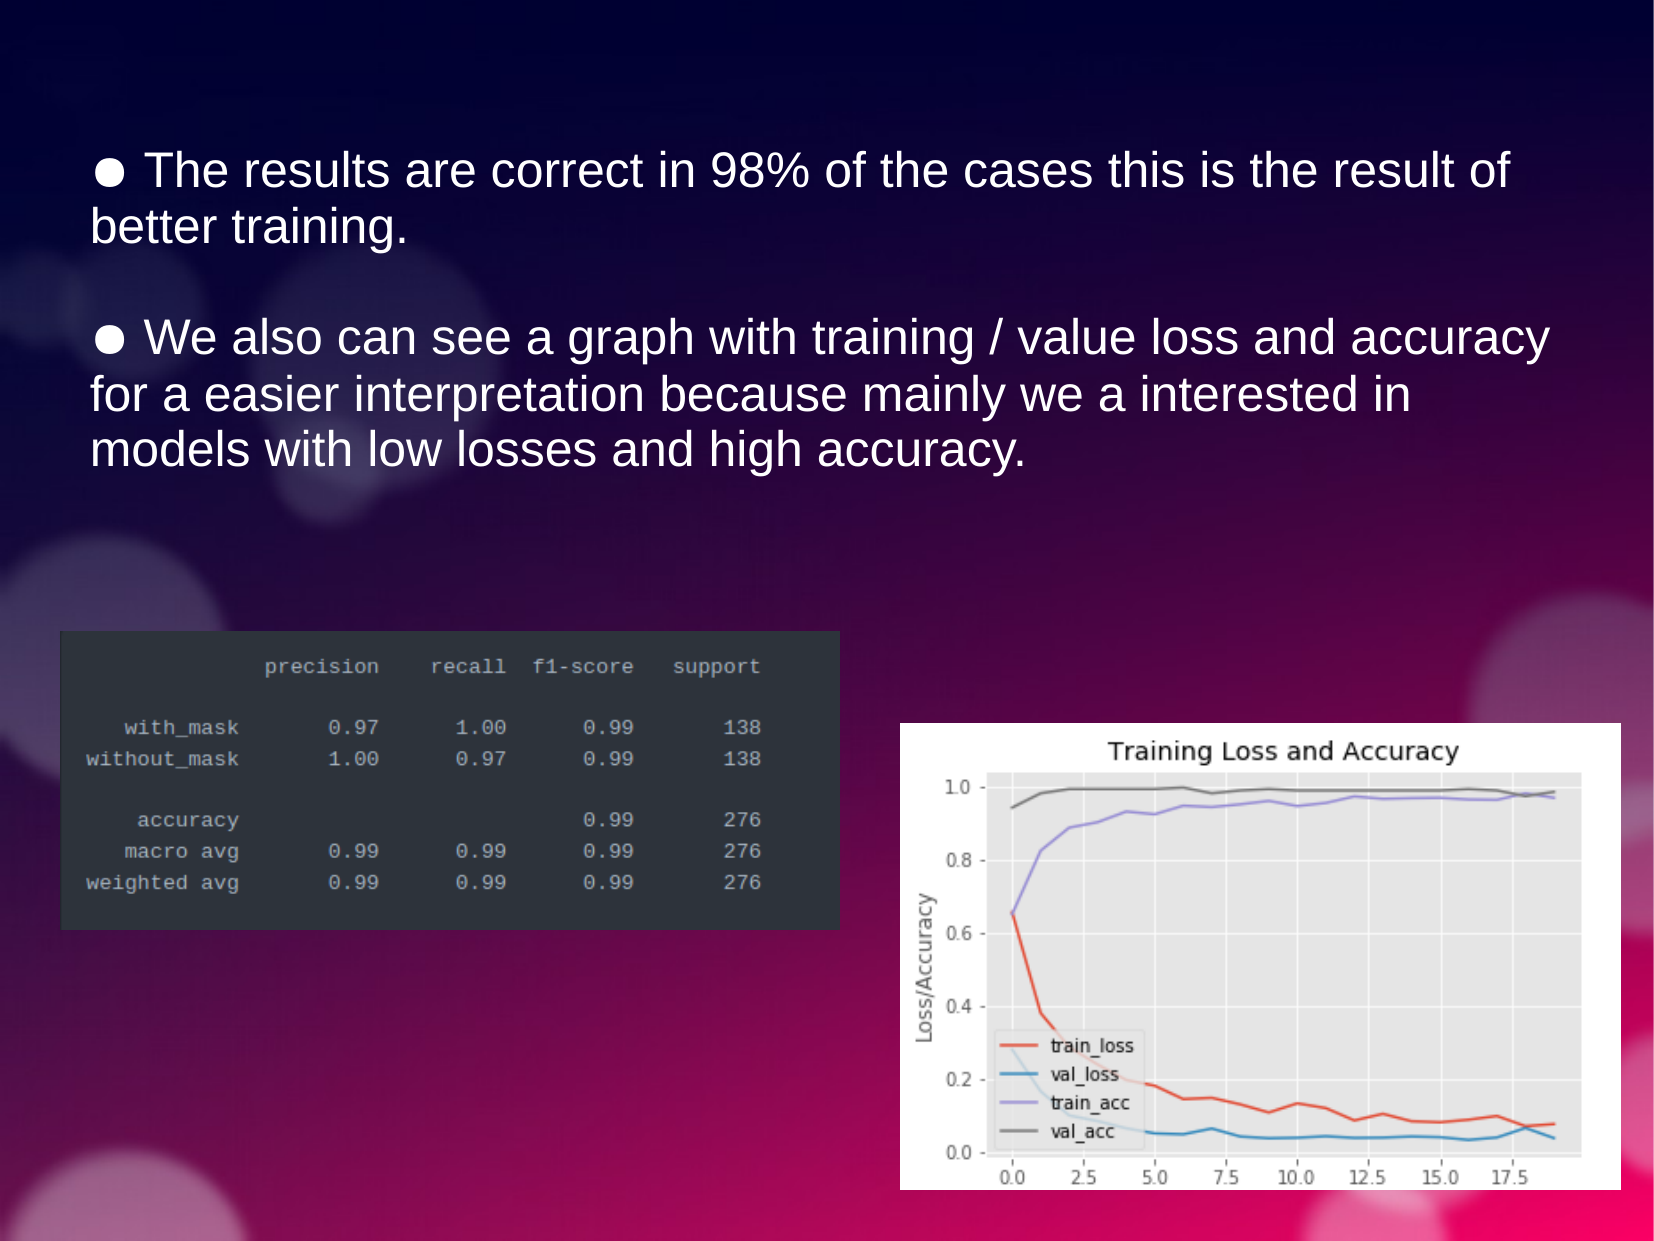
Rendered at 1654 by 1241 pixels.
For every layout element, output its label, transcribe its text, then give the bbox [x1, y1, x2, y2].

picture [0, 0, 1654, 1241]
text_box ● The results are correct in 98% of the cases this is the result of better training. ● We also can see a graph with training / value loss and accuracy for a easier interpretation because mainly we a interested in models with low losses and high accuracy. [75, 135, 1591, 485]
